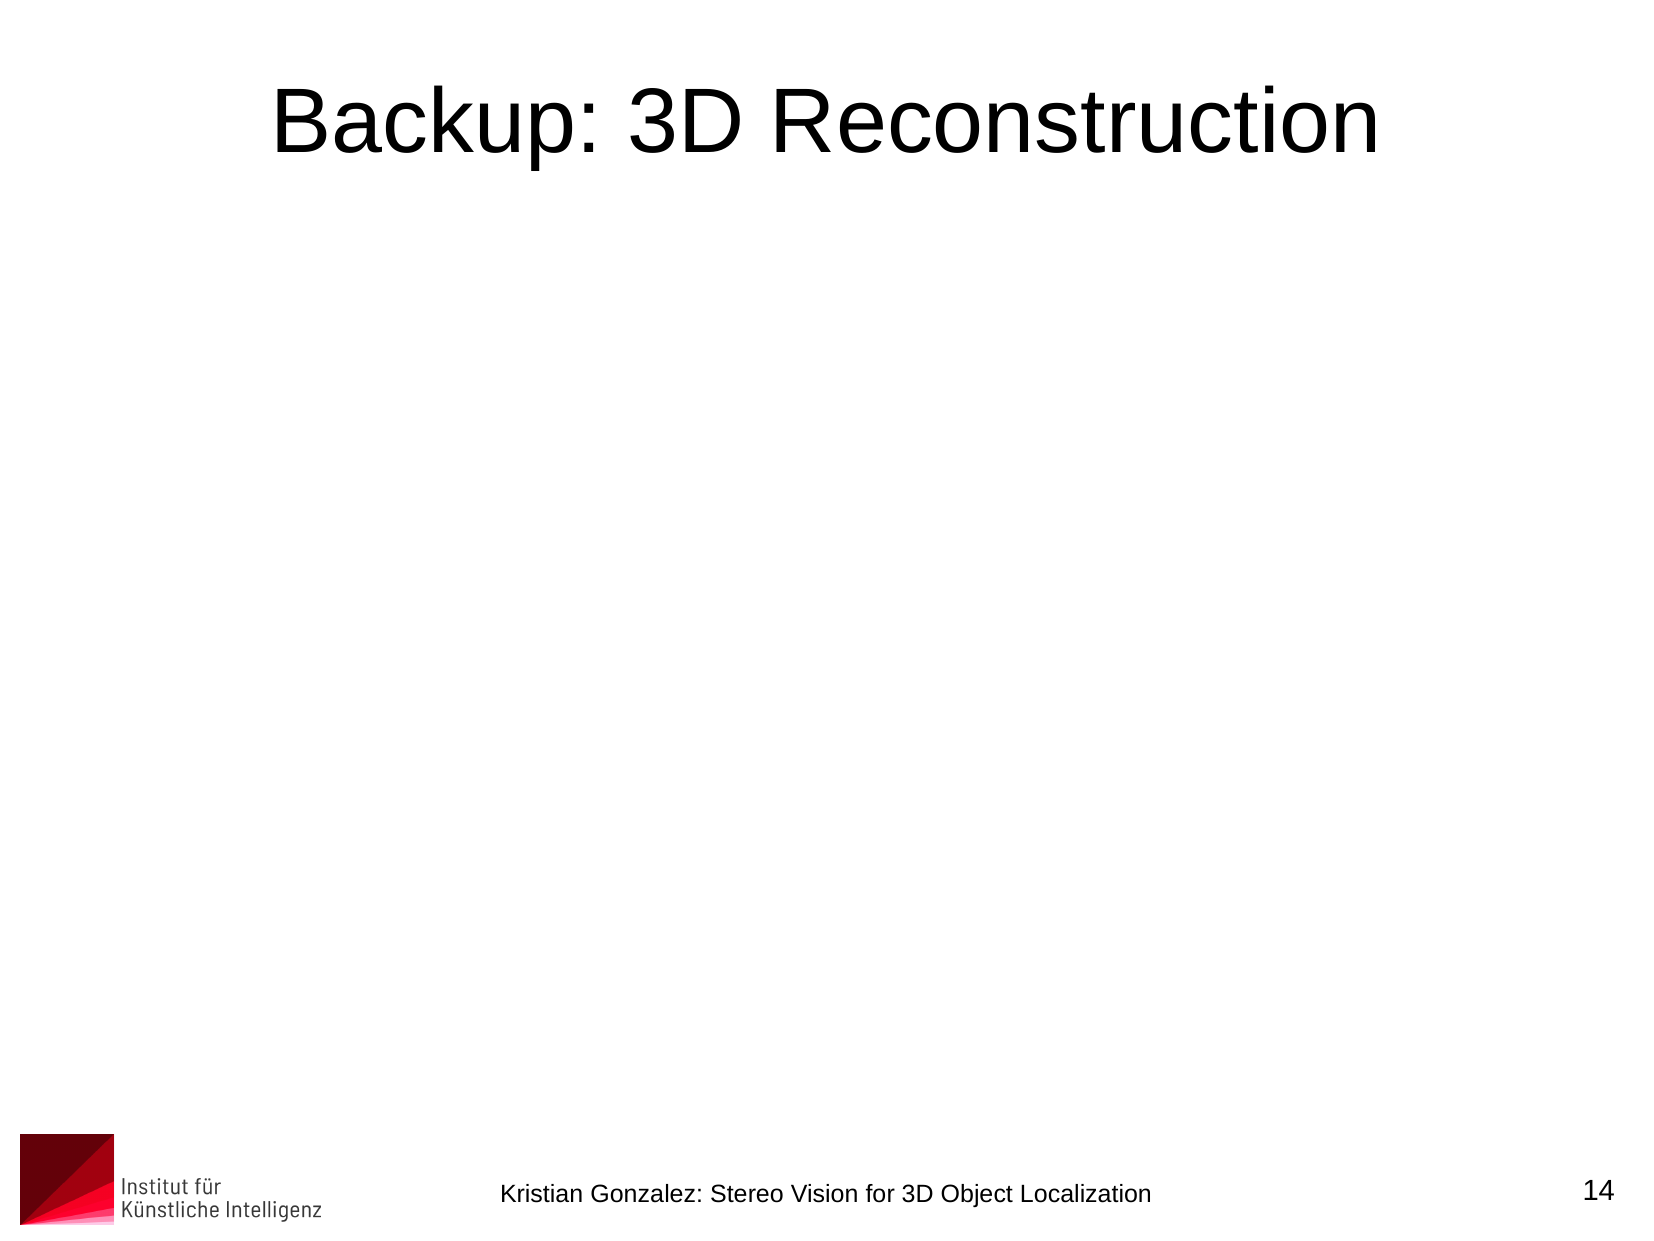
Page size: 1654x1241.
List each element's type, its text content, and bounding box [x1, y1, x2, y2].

title Backup: 3D Reconstruction [170, 53, 1483, 189]
picture [20, 1134, 321, 1225]
